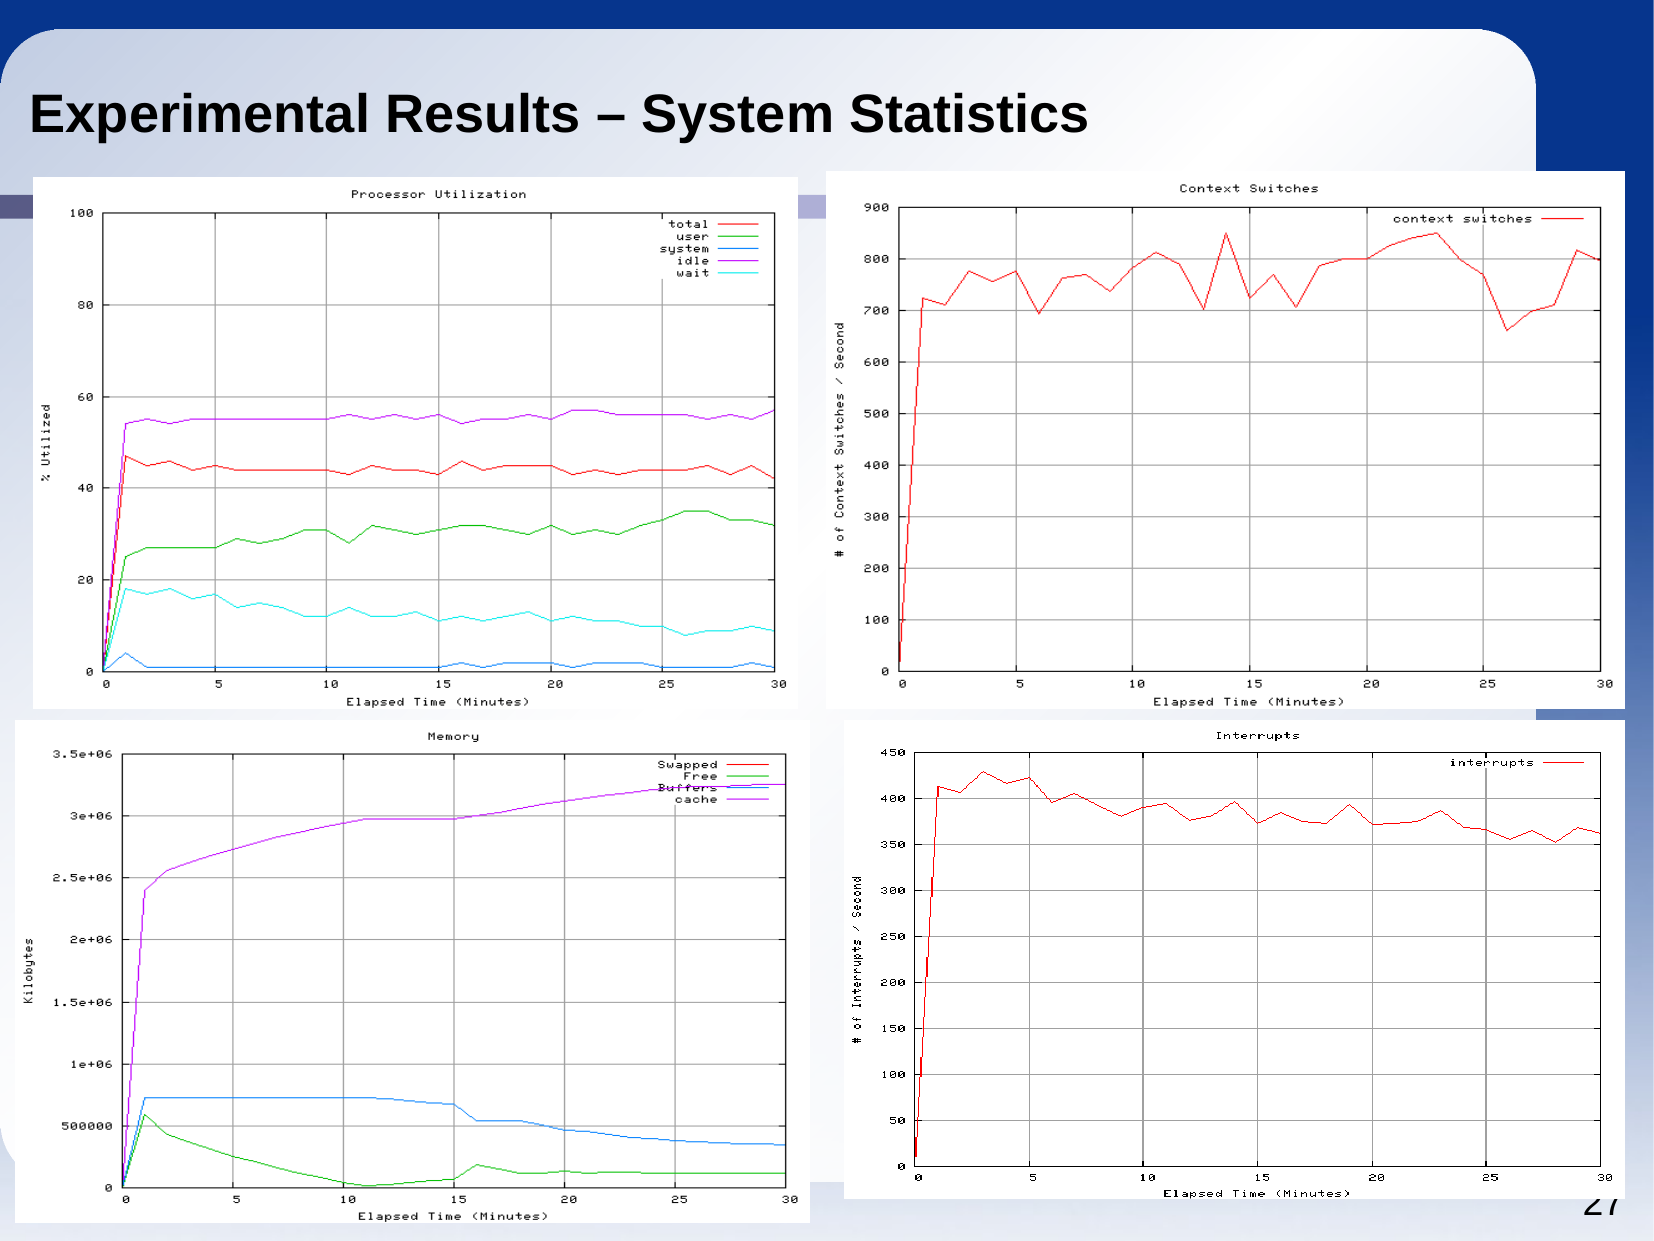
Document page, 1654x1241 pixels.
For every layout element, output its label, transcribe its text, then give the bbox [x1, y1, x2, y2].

title Experimental Results – System Statistics [29, 49, 1506, 178]
picture [33, 177, 798, 709]
picture [0, 0, 1654, 1241]
